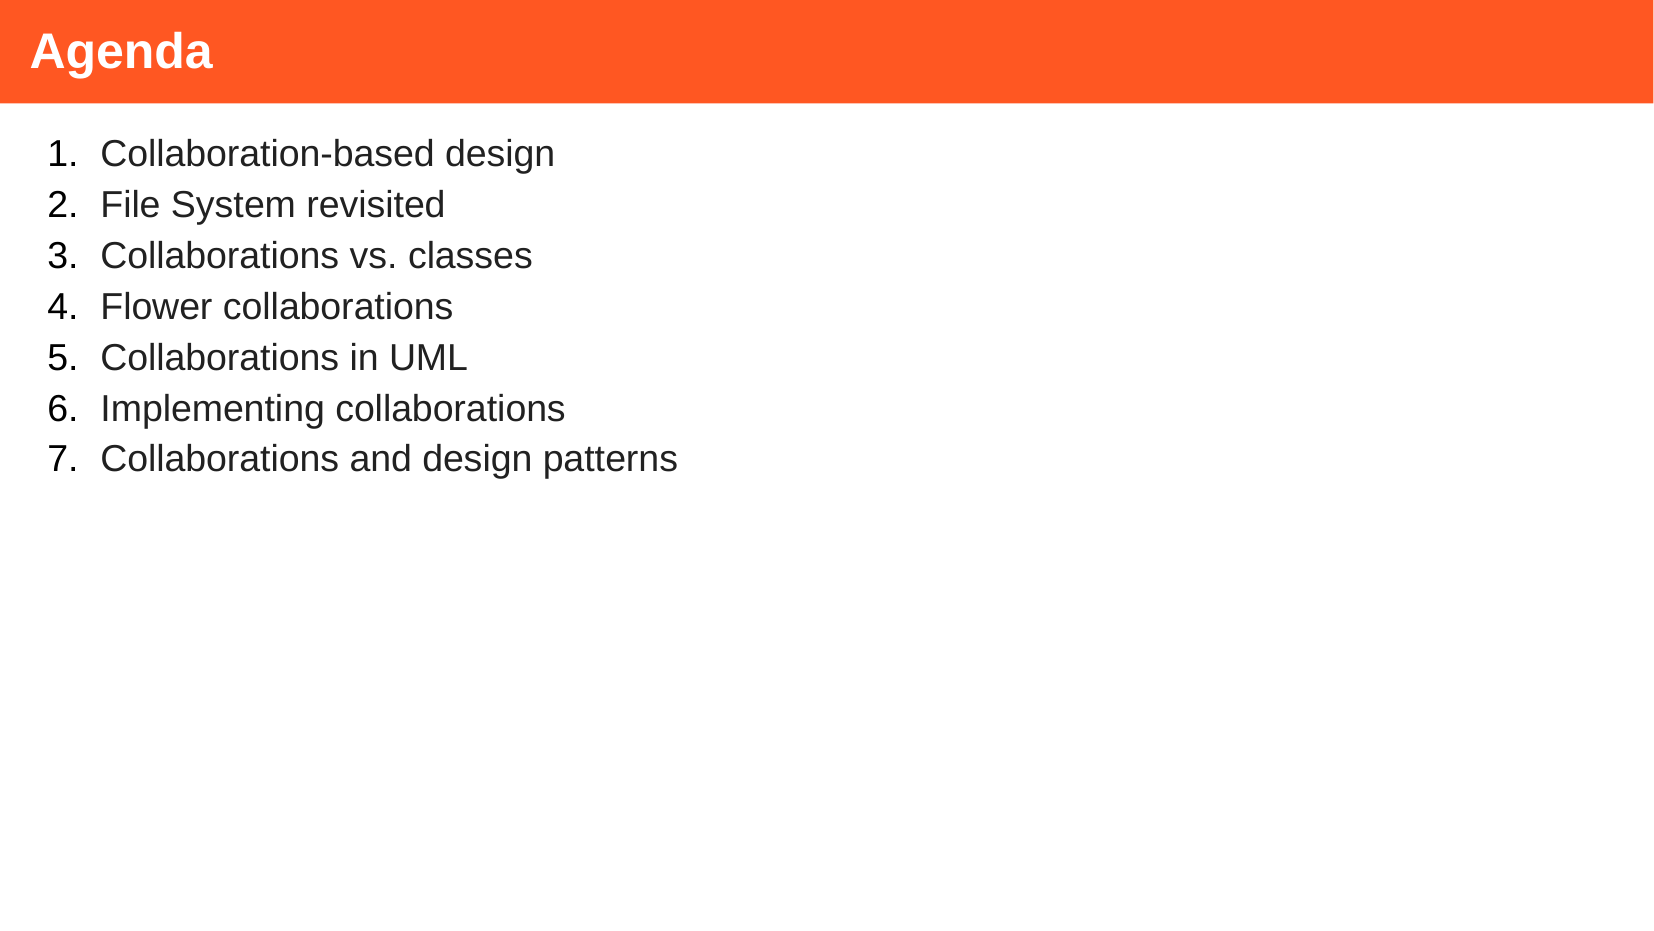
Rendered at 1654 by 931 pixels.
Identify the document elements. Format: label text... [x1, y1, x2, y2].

list Collaboration-based design File System revisited Collaborations vs. classes Flower collaborations Collaborations in UML Implementing collaborations Collaborations and design patterns [29, 132, 1625, 813]
title Agenda [0, 0, 1654, 104]
